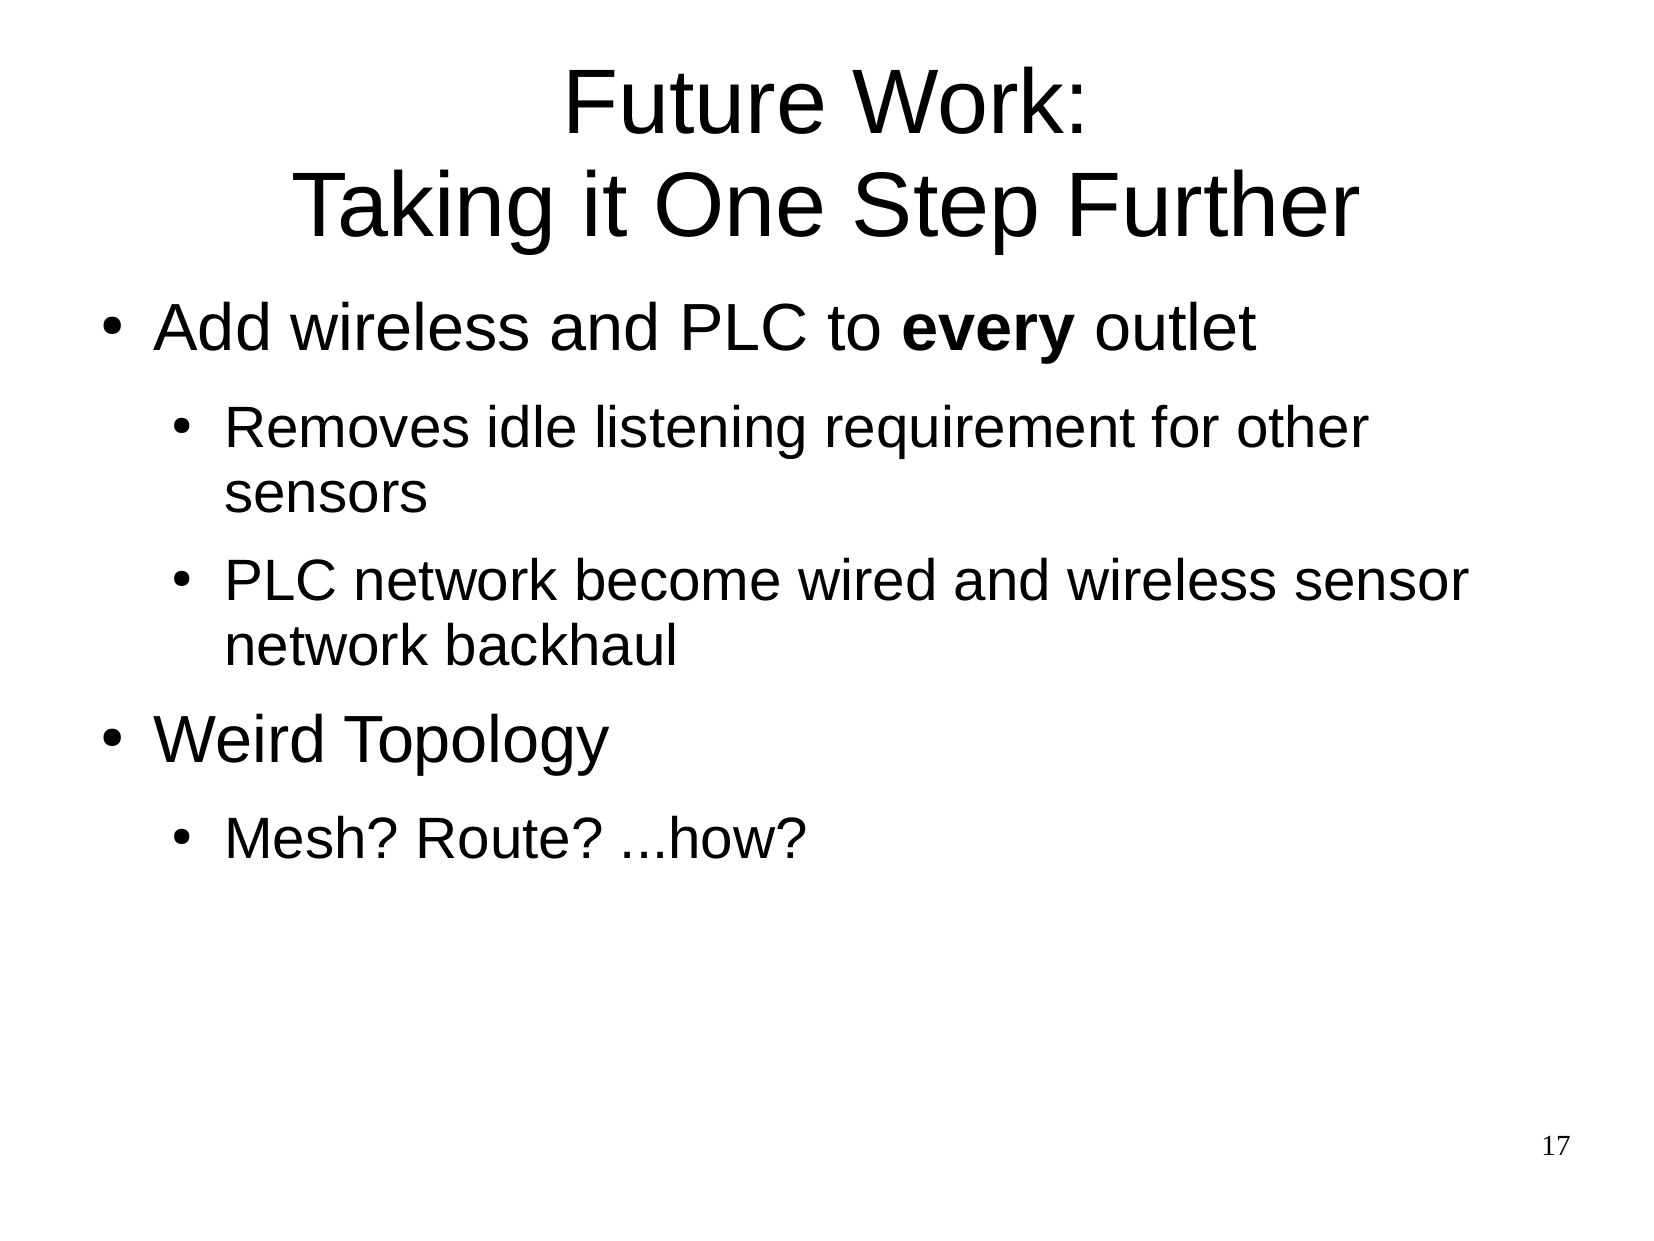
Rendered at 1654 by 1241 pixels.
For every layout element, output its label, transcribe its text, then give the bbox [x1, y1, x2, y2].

title Future Work: Taking it One Step Further [82, 49, 1571, 257]
list Add wireless and PLC to every outlet Removes idle listening requirement for other sensors PLC network become wired and wireless sensor network backhaul Weird Topology Mesh? Route? ...how? [82, 290, 1571, 1109]
